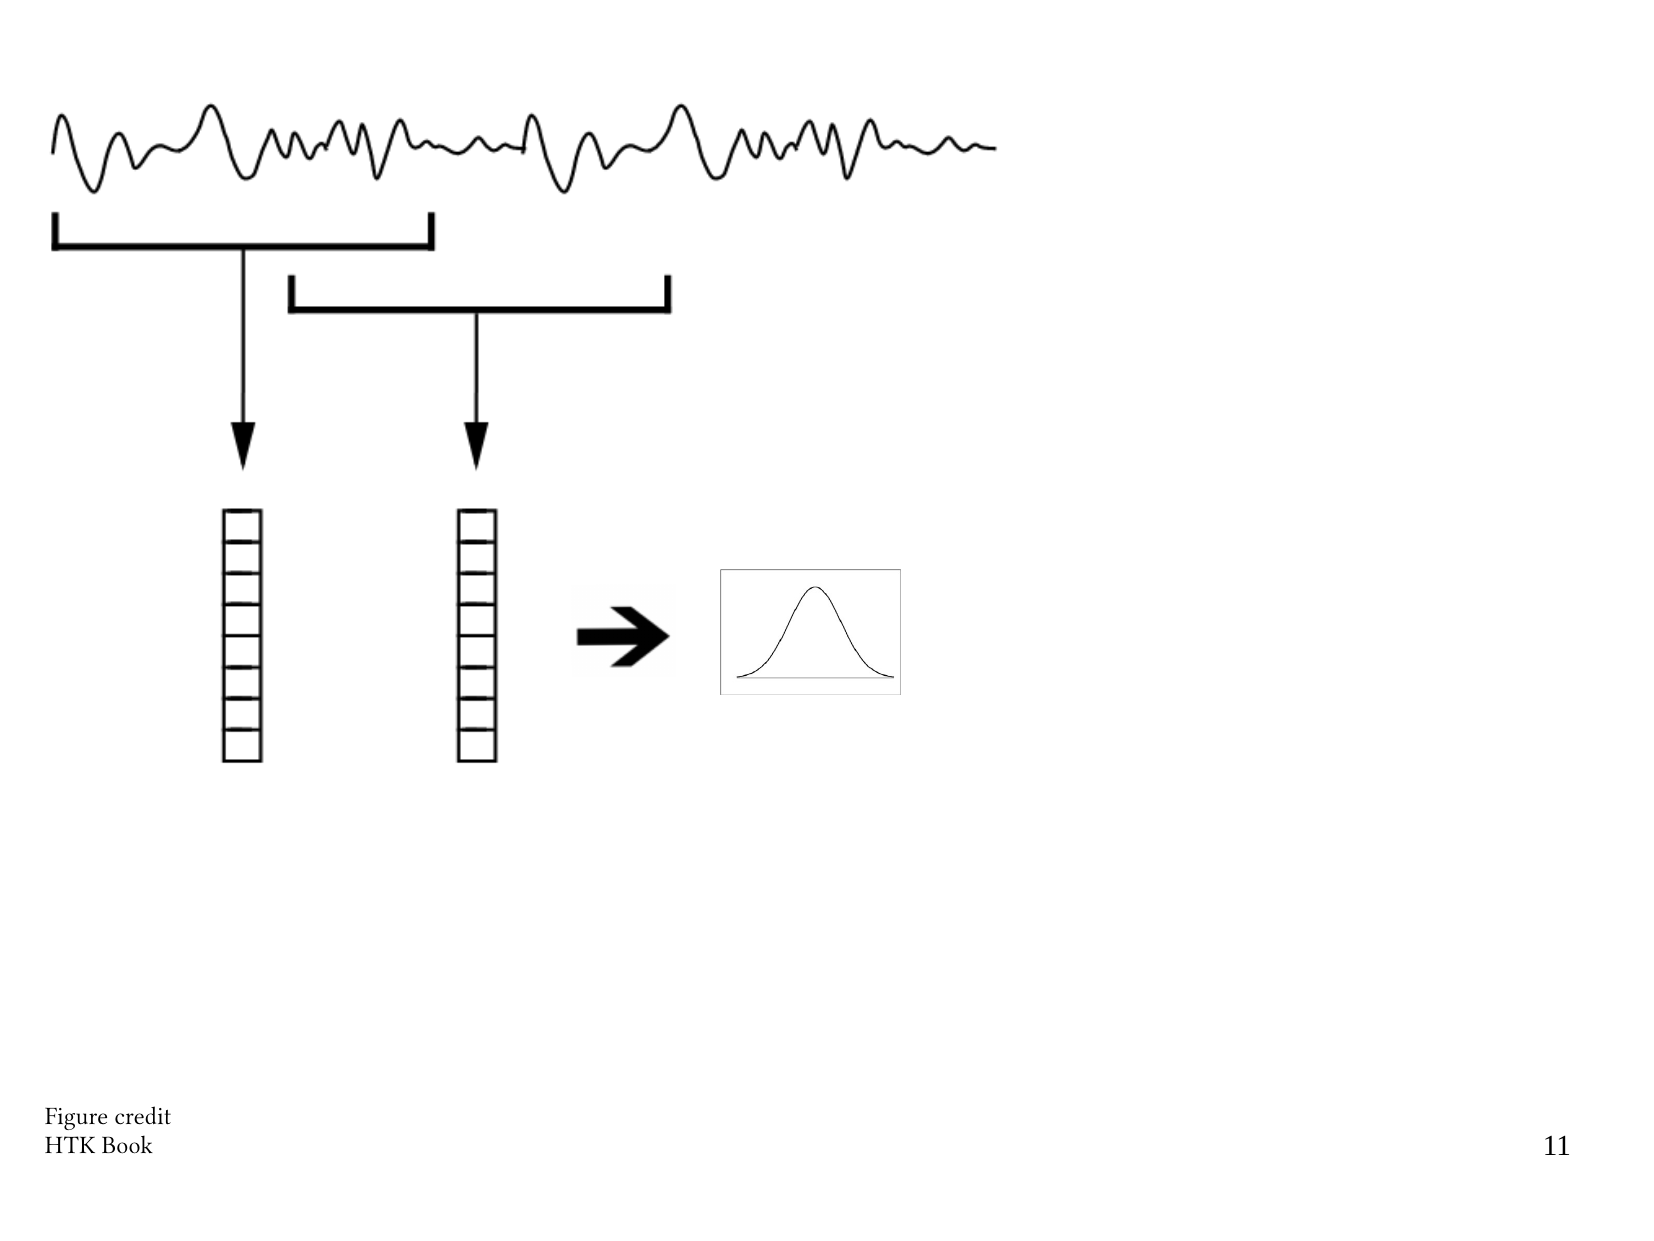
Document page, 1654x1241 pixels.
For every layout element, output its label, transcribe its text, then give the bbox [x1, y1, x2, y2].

text_box Figure credit HTK Book [30, 1095, 187, 1167]
subtitle FEATURE EXTRACTION - Sliding window feature extraction GMM MONOPHONE TRAINING GMM TRIPHONE TRAINING DNN TRAINING DECODING [60, 72, 1549, 1216]
picture [6, 20, 1051, 826]
